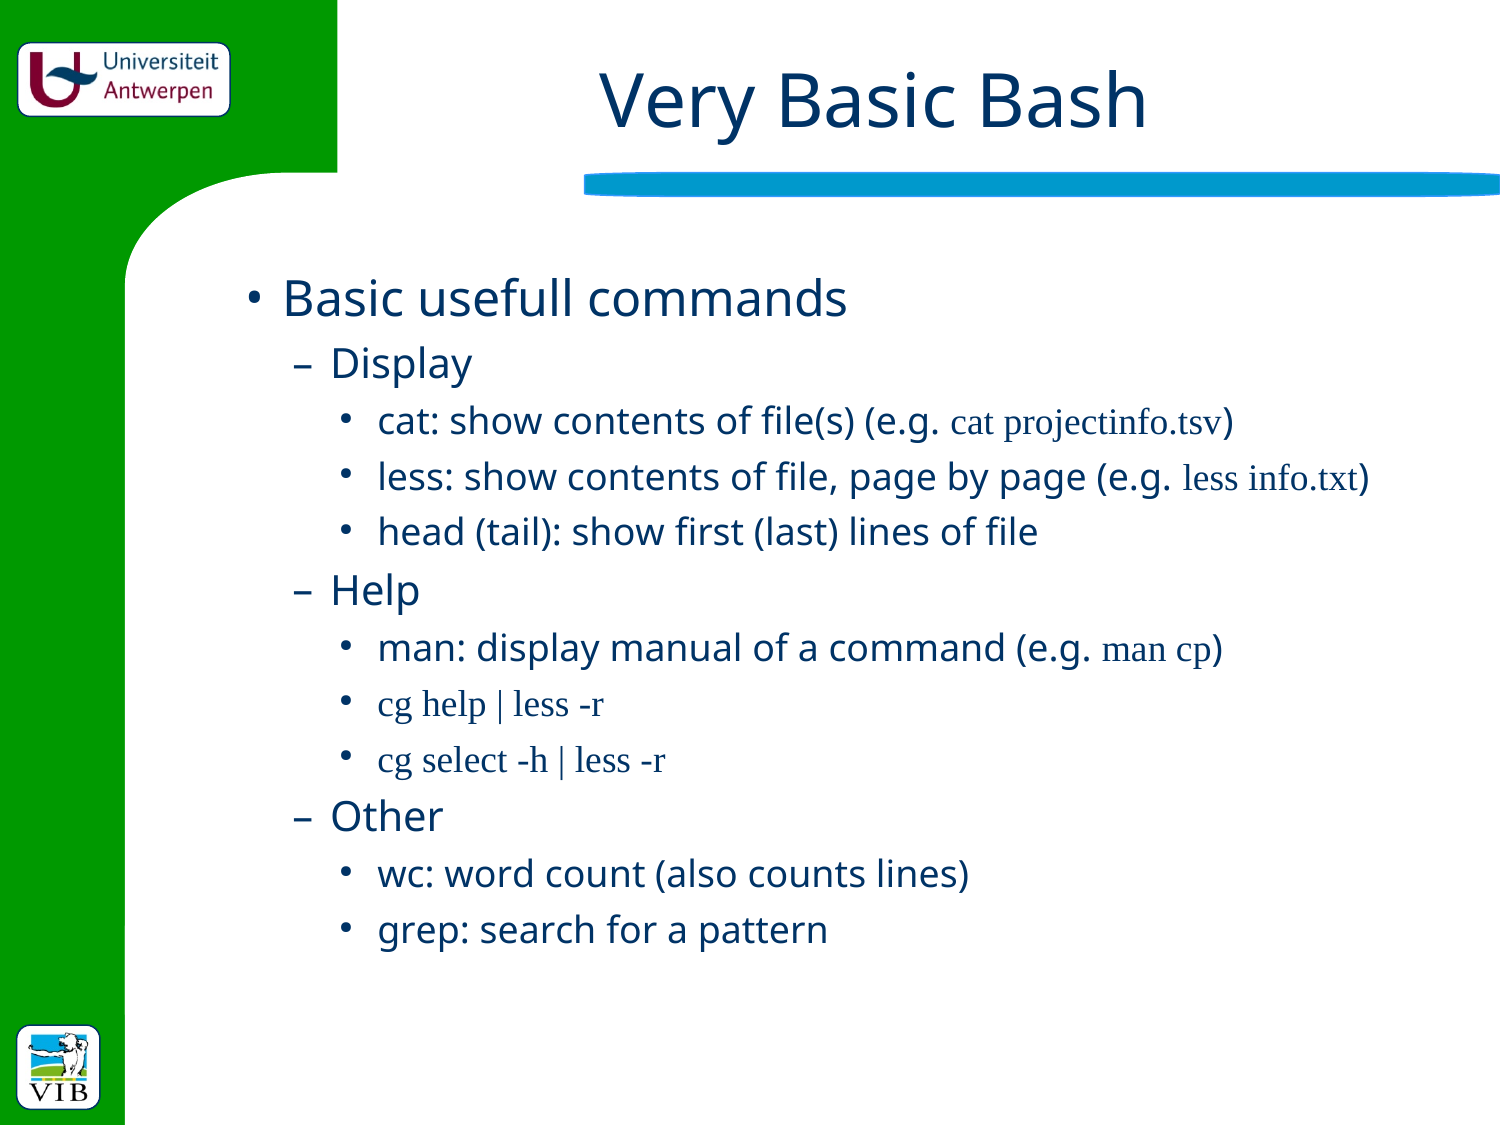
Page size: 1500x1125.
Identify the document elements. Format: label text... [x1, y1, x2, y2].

picture [25, 47, 223, 112]
picture [25, 1029, 91, 1107]
title Very Basic Bash [584, 0, 1500, 195]
list Basic usefull commands Display cat: show contents of file(s) (e.g. cat projectinfo.tsv) less: show contents of file, page by page (e.g. less info.txt) head (tail): show first (last) lines of file Help man: display manual of a command (e.g. man cp) cg help | less -r cg select -h | less -r Other wc: word count (also counts lines) grep: search for a pattern [159, 258, 1465, 959]
